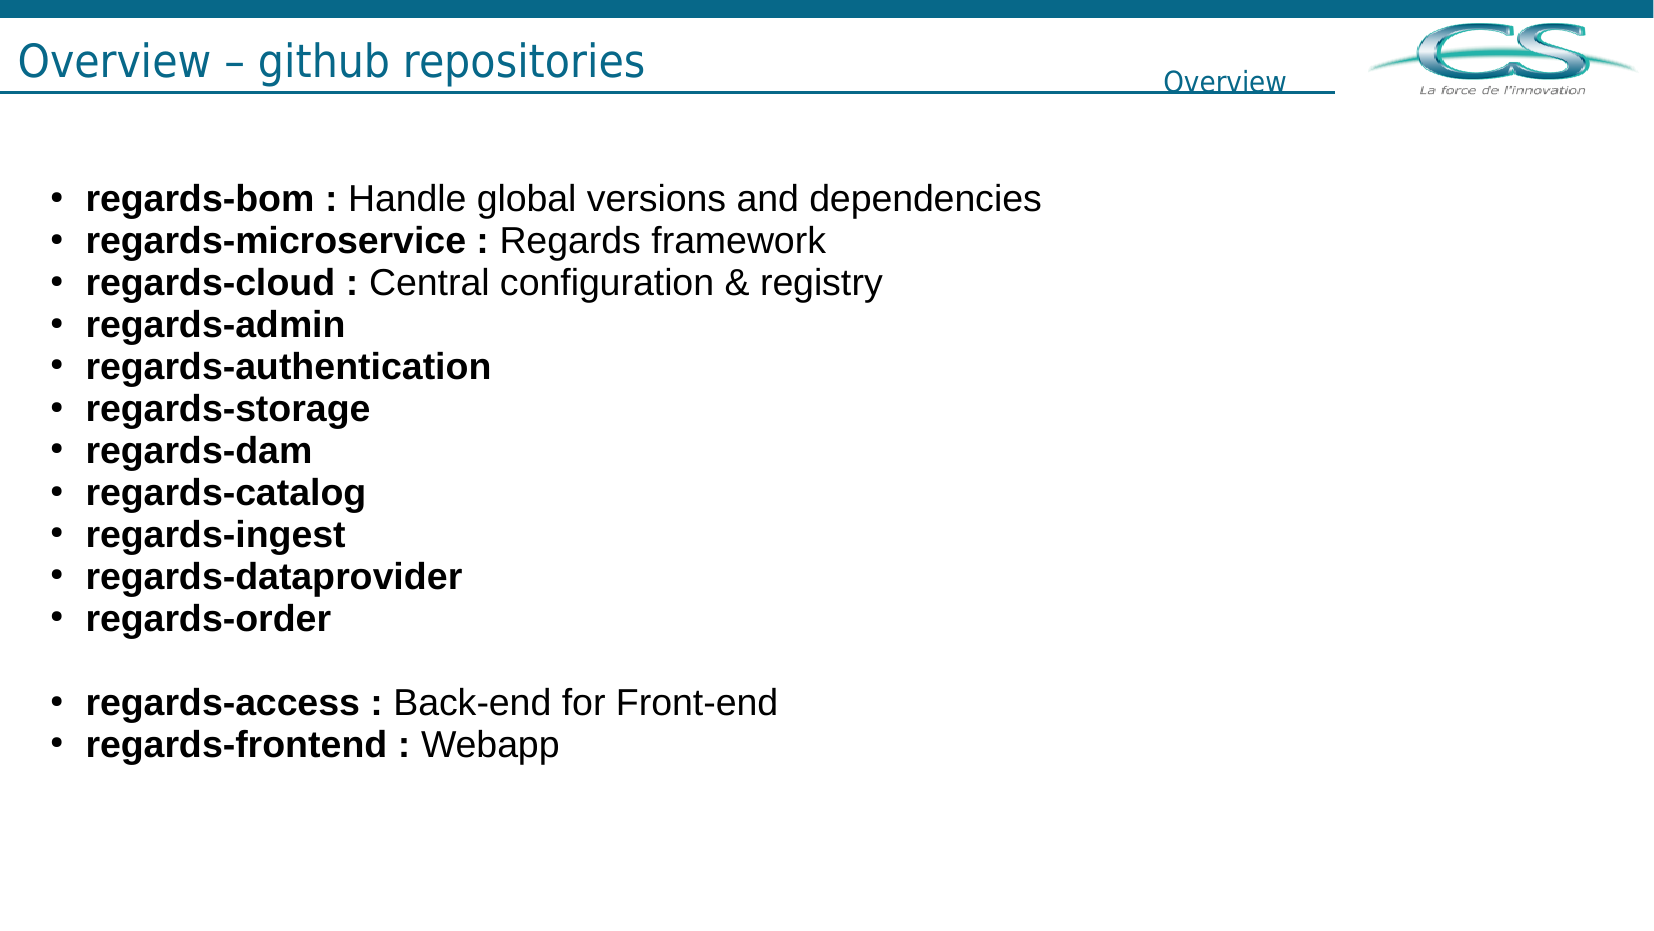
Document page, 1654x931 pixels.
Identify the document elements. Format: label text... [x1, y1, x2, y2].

title Overview – github repositories [17, 34, 1368, 88]
picture [1368, 21, 1642, 96]
text_box regards-bom : Handle global versions and dependencies regards-microservice : Regards framework regards-cloud : Central configuration & registry regards-admin regards-authentication regards-storage regards-dam regards-catalog regards-ingest regards-dataprovider regards-order regards-access : Back-end for Front-end regards-frontend : Webapp [35, 127, 1536, 773]
subtitle [17, 132, 1630, 913]
text_box Overview [1151, 53, 1347, 127]
